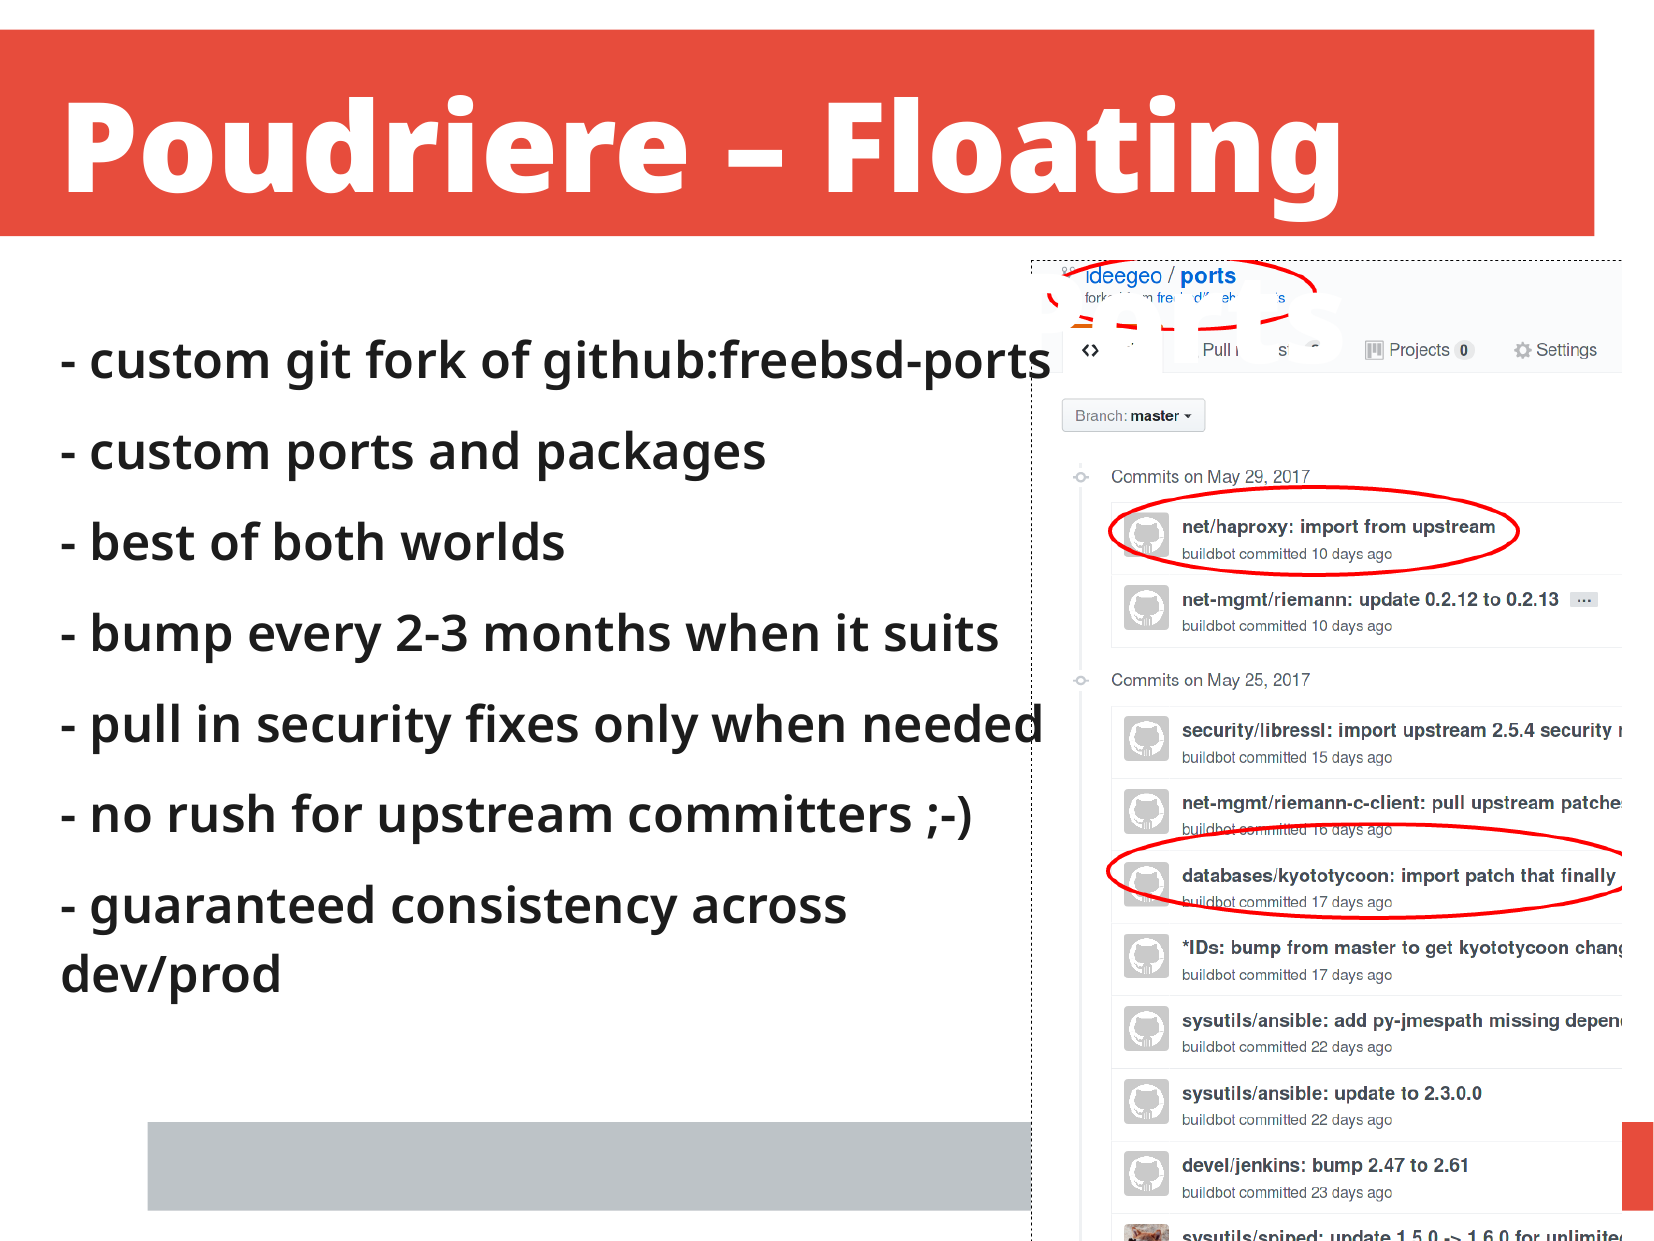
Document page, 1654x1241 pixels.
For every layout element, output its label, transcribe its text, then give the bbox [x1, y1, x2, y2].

title Poudriere – Floating Ports [59, 59, 1595, 207]
picture [1031, 260, 1622, 1241]
list - custom git fork of github:freebsd-ports - custom ports and packages - best of both worlds - bump every 2-3 months when it suits - pull in security fixes only when needed - no rush for upstream committers ;-) - guaranteed consistency across dev/prod [60, 324, 1072, 1093]
picture [1042, 293, 1058, 314]
